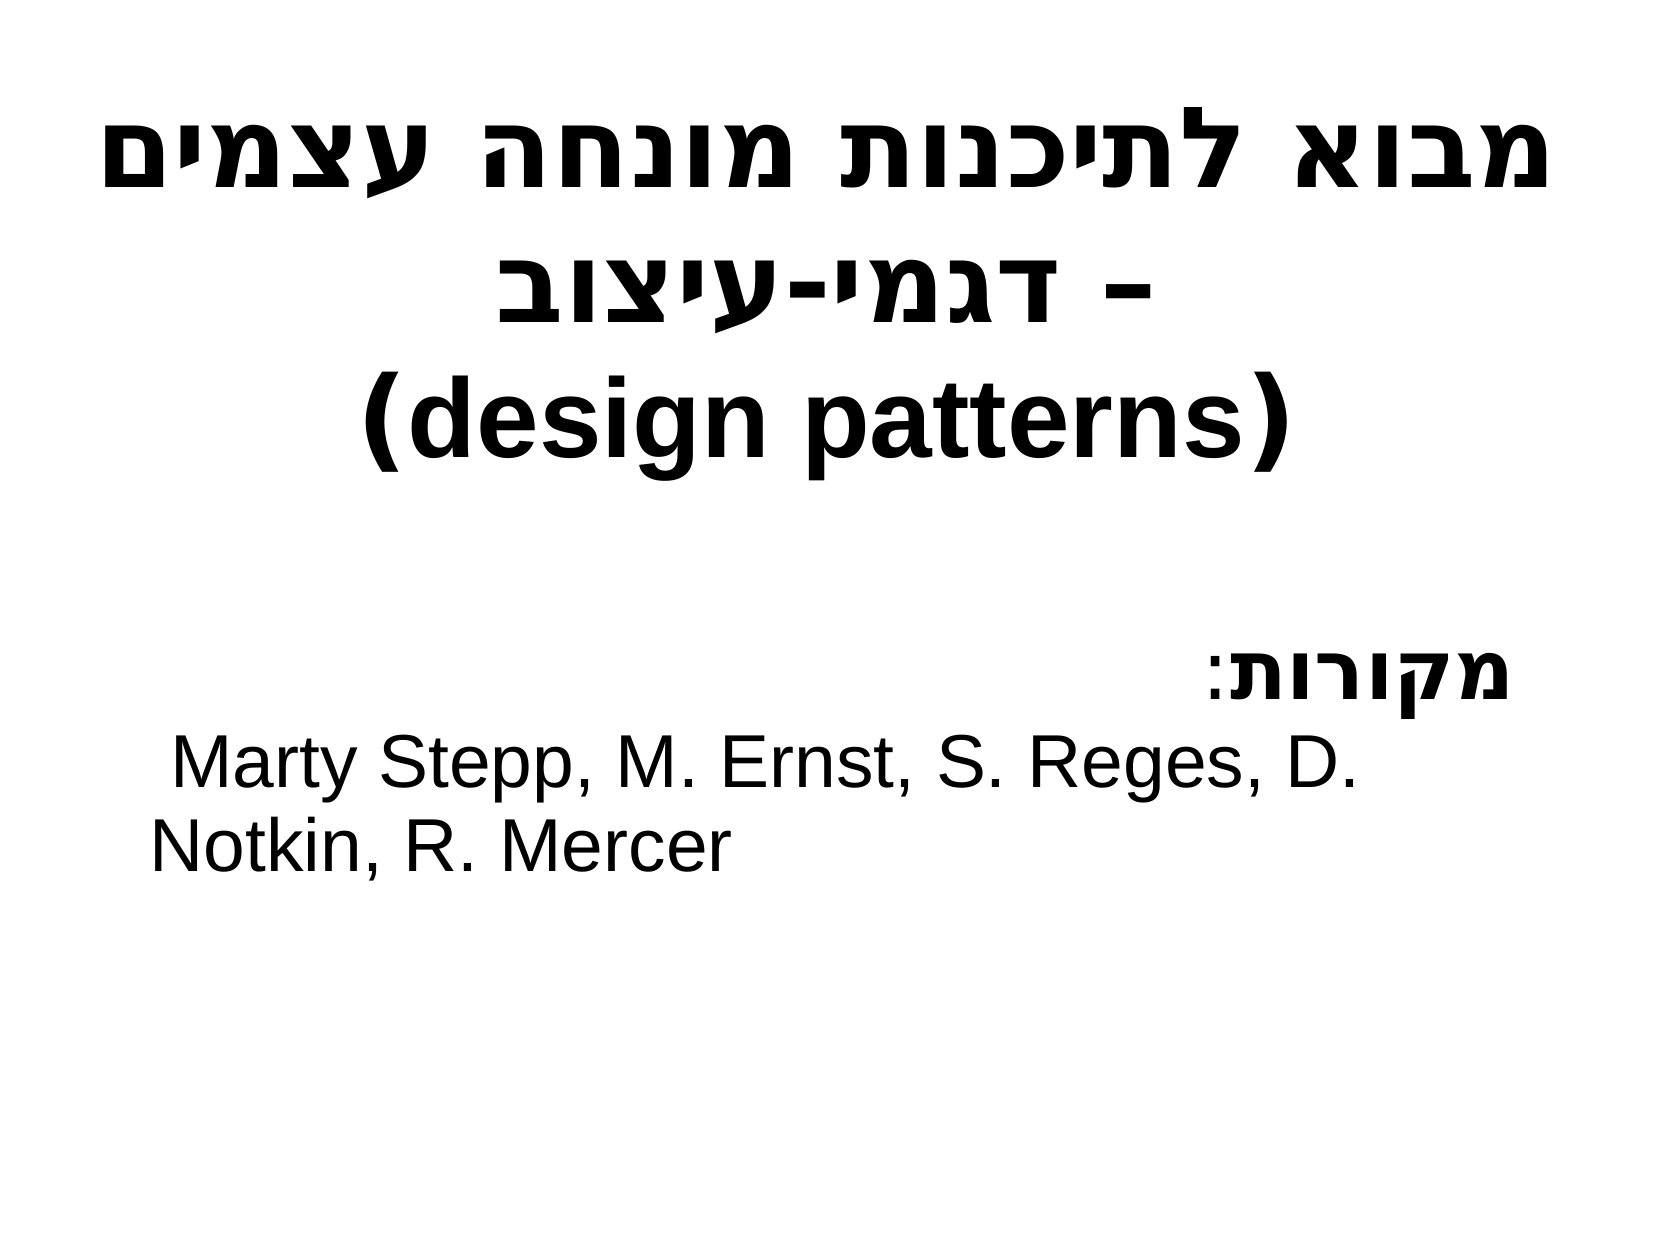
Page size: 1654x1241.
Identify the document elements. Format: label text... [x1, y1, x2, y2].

title מבוא לתיכנות מונחה עצמים – דגמי-עיצוב (design patterns) [82, 75, 1571, 346]
text_box מקורות: Marty Stepp, M. Ernst, S. Reges, D. Notkin, R. Mercer [135, 615, 1531, 890]
